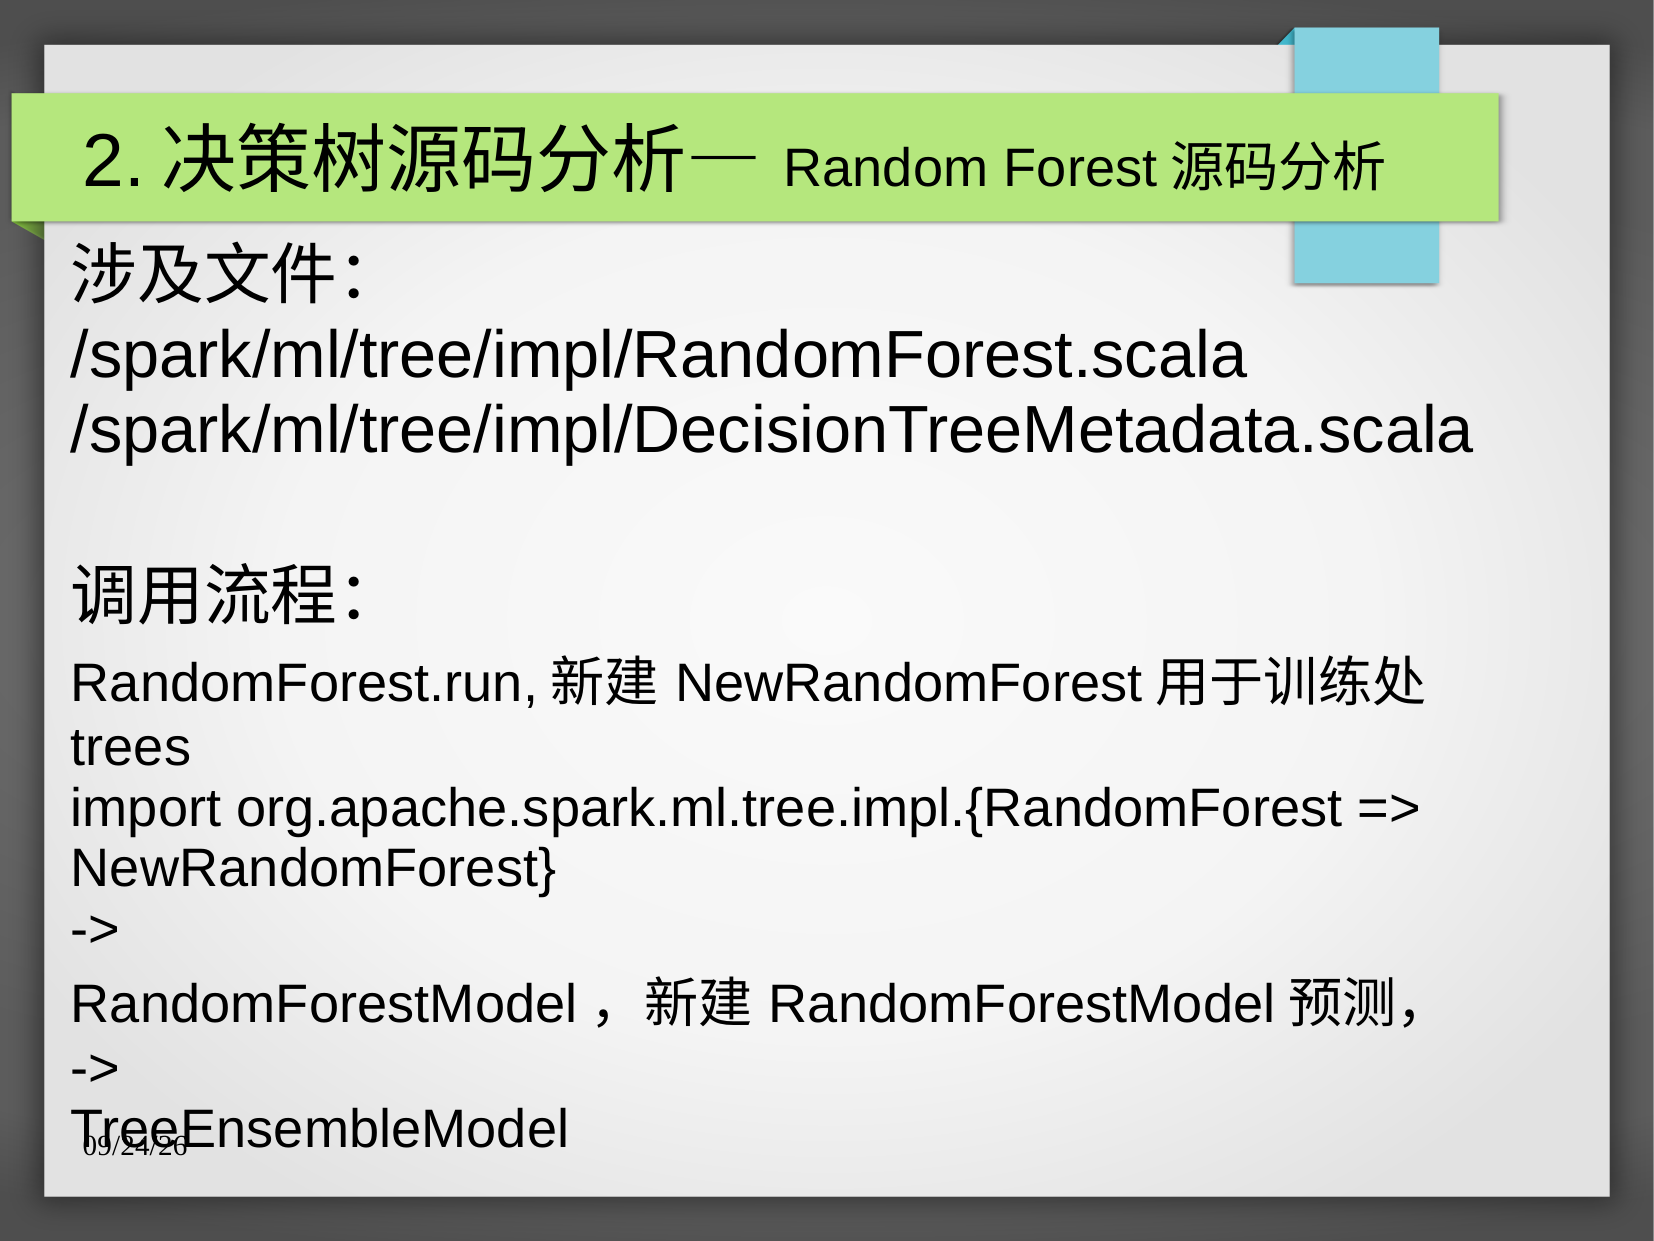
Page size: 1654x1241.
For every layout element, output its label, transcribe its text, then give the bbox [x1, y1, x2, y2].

subtitle 涉及文件： /spark/ml/tree/impl/RandomForest.scala /spark/ml/tree/impl/DecisionTreeMetadata.scala 调用流程： RandomForest.run,新建NewRandomForest用于训练处trees import org.apache.spark.ml.tree.impl.{RandomForest => NewRandomForest} -> RandomForestModel，新建RandomForestModel预测， -> TreeEnsembleModel [70, 229, 1560, 1150]
title 2.决策树源码分析—Random Forest源码分析 [82, 94, 1406, 213]
picture [0, 0, 1654, 1241]
